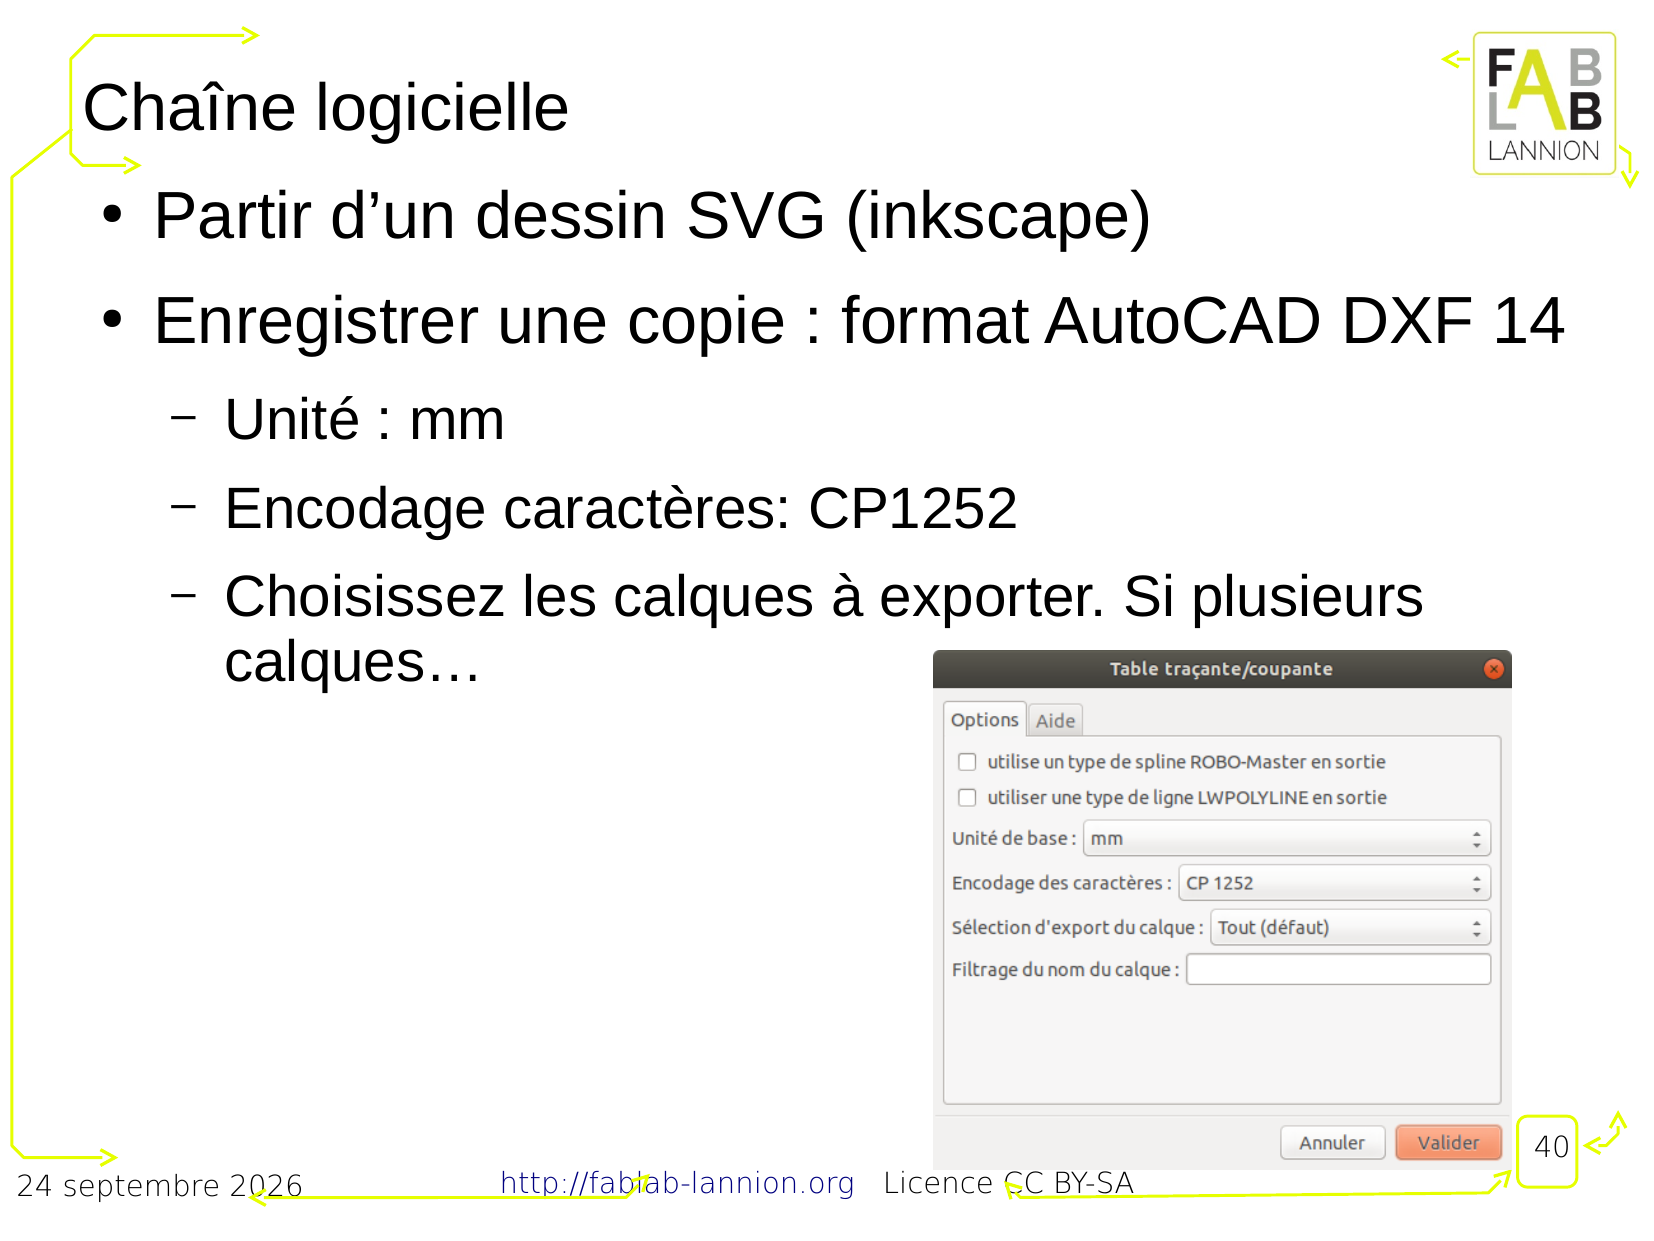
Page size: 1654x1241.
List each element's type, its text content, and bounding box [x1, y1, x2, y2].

picture [933, 650, 1512, 1170]
title Chaîne logicielle [82, 49, 1441, 166]
picture [1470, 29, 1619, 178]
list Partir d’un dessin SVG (inkscape) Enregistrer une copie : format AutoCAD DXF 14 Unité : mm Encodage caractères: CP1252 Choisissez les calques à exporter. Si plusieurs calques… [82, 178, 1571, 898]
